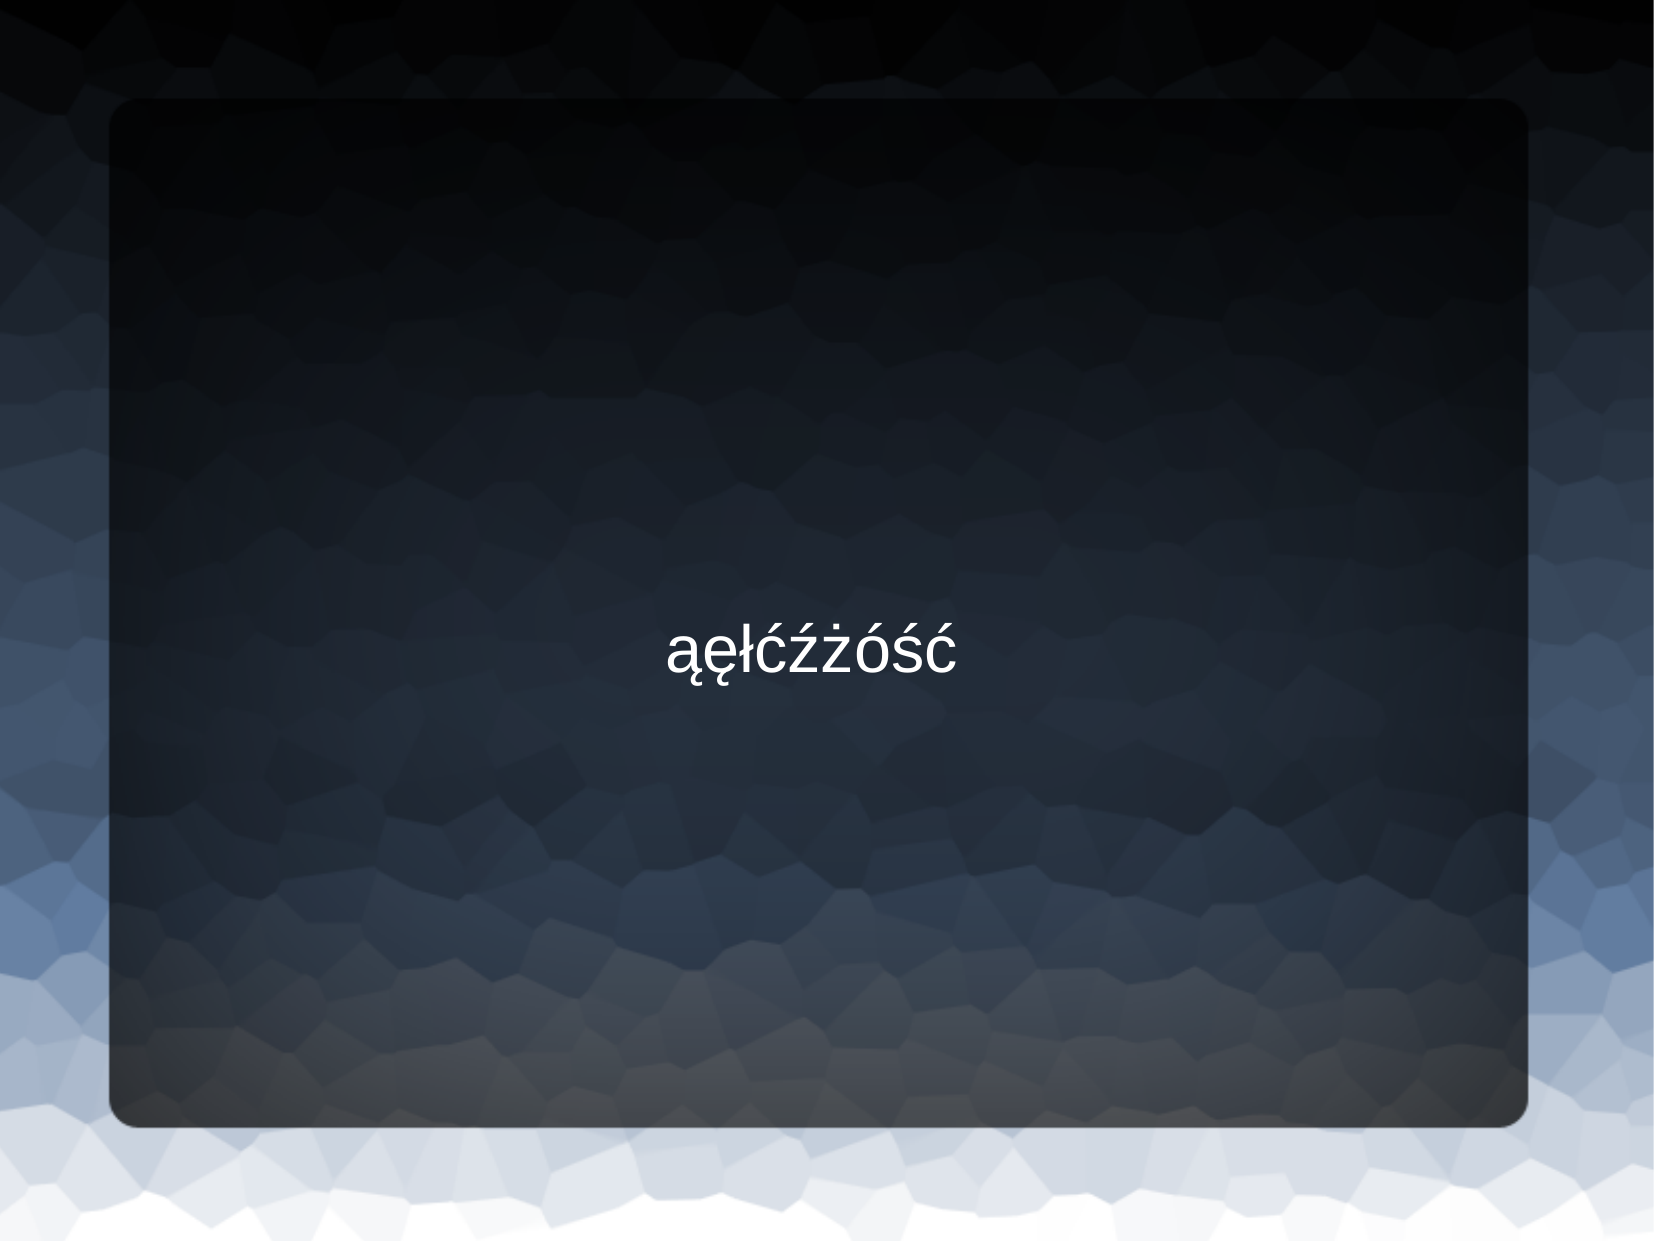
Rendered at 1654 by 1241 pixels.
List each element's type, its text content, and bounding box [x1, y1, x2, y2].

subtitle ąęłćźżóść [118, 290, 1506, 1010]
picture [0, 0, 1654, 1241]
